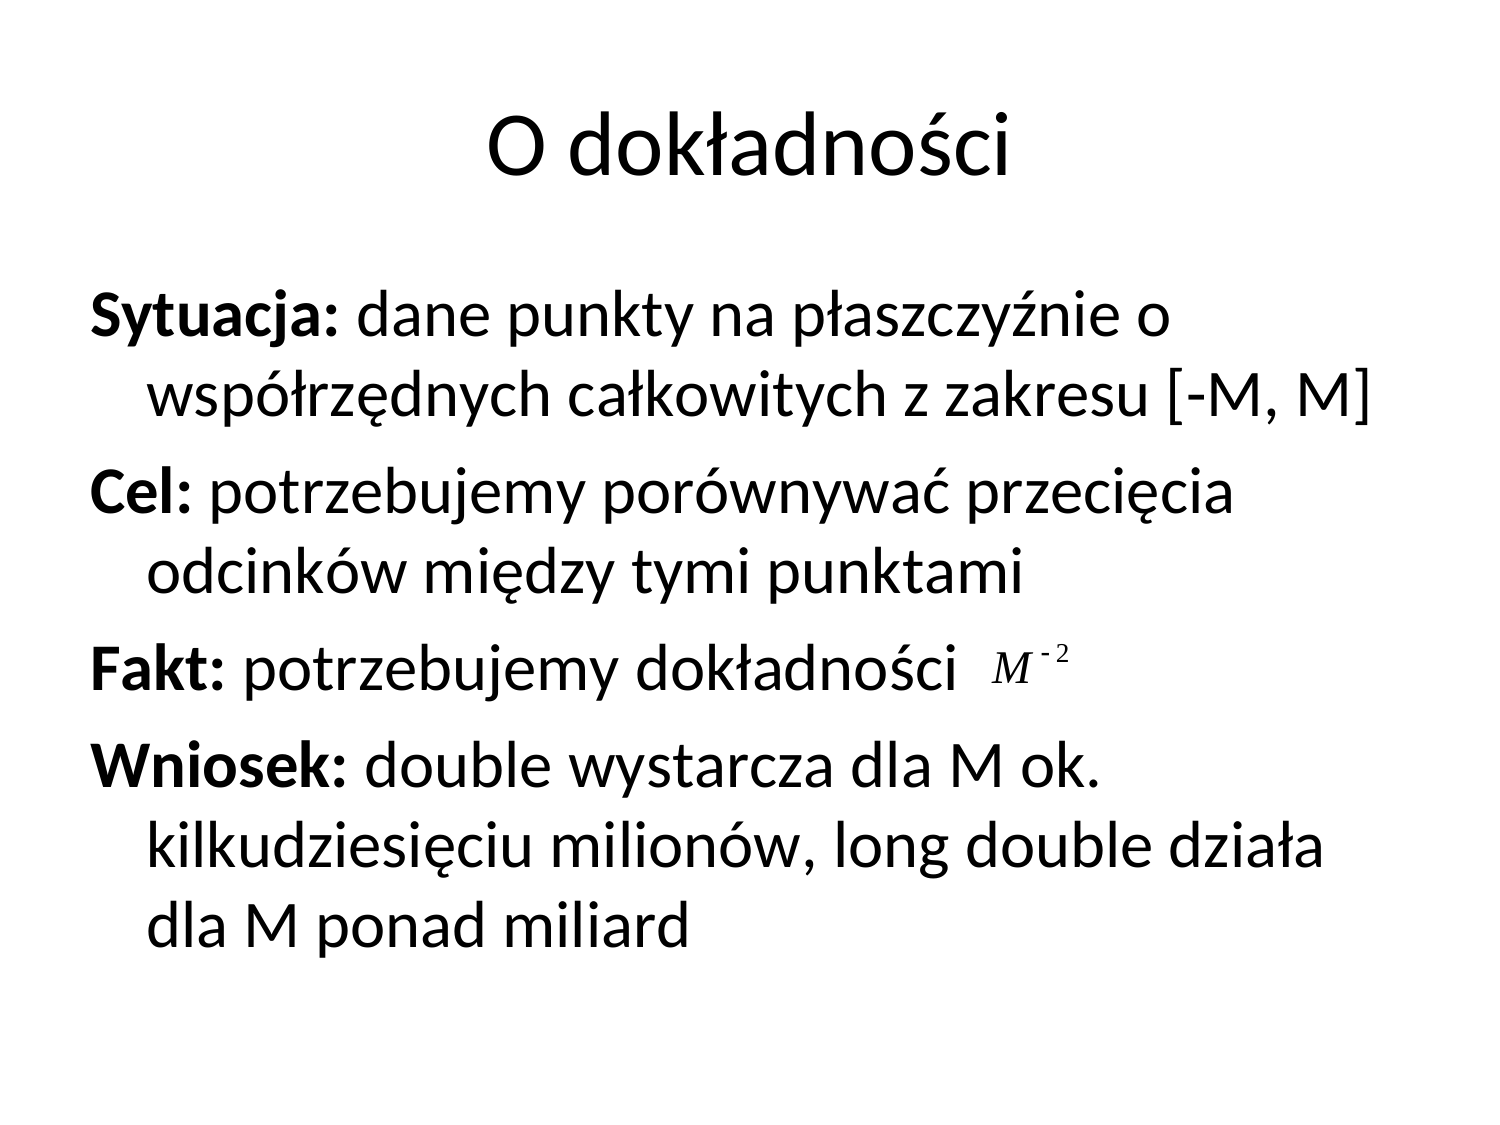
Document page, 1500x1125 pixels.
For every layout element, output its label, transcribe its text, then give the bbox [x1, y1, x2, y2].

title O dokładności [75, 45, 1426, 233]
chart [984, 632, 1079, 692]
list Sytuacja: dane punkty na płaszczyźnie o współrzędnych całkowitych z zakresu [-M, M] Cel: potrzebujemy porównywać przecięcia odcinków między tymi punktami Fakt: potrzebujemy dokładności Wniosek: double wystarcza dla M ok. kilkudziesięciu milionów, long double działa dla M ponad miliard [75, 262, 1426, 1005]
